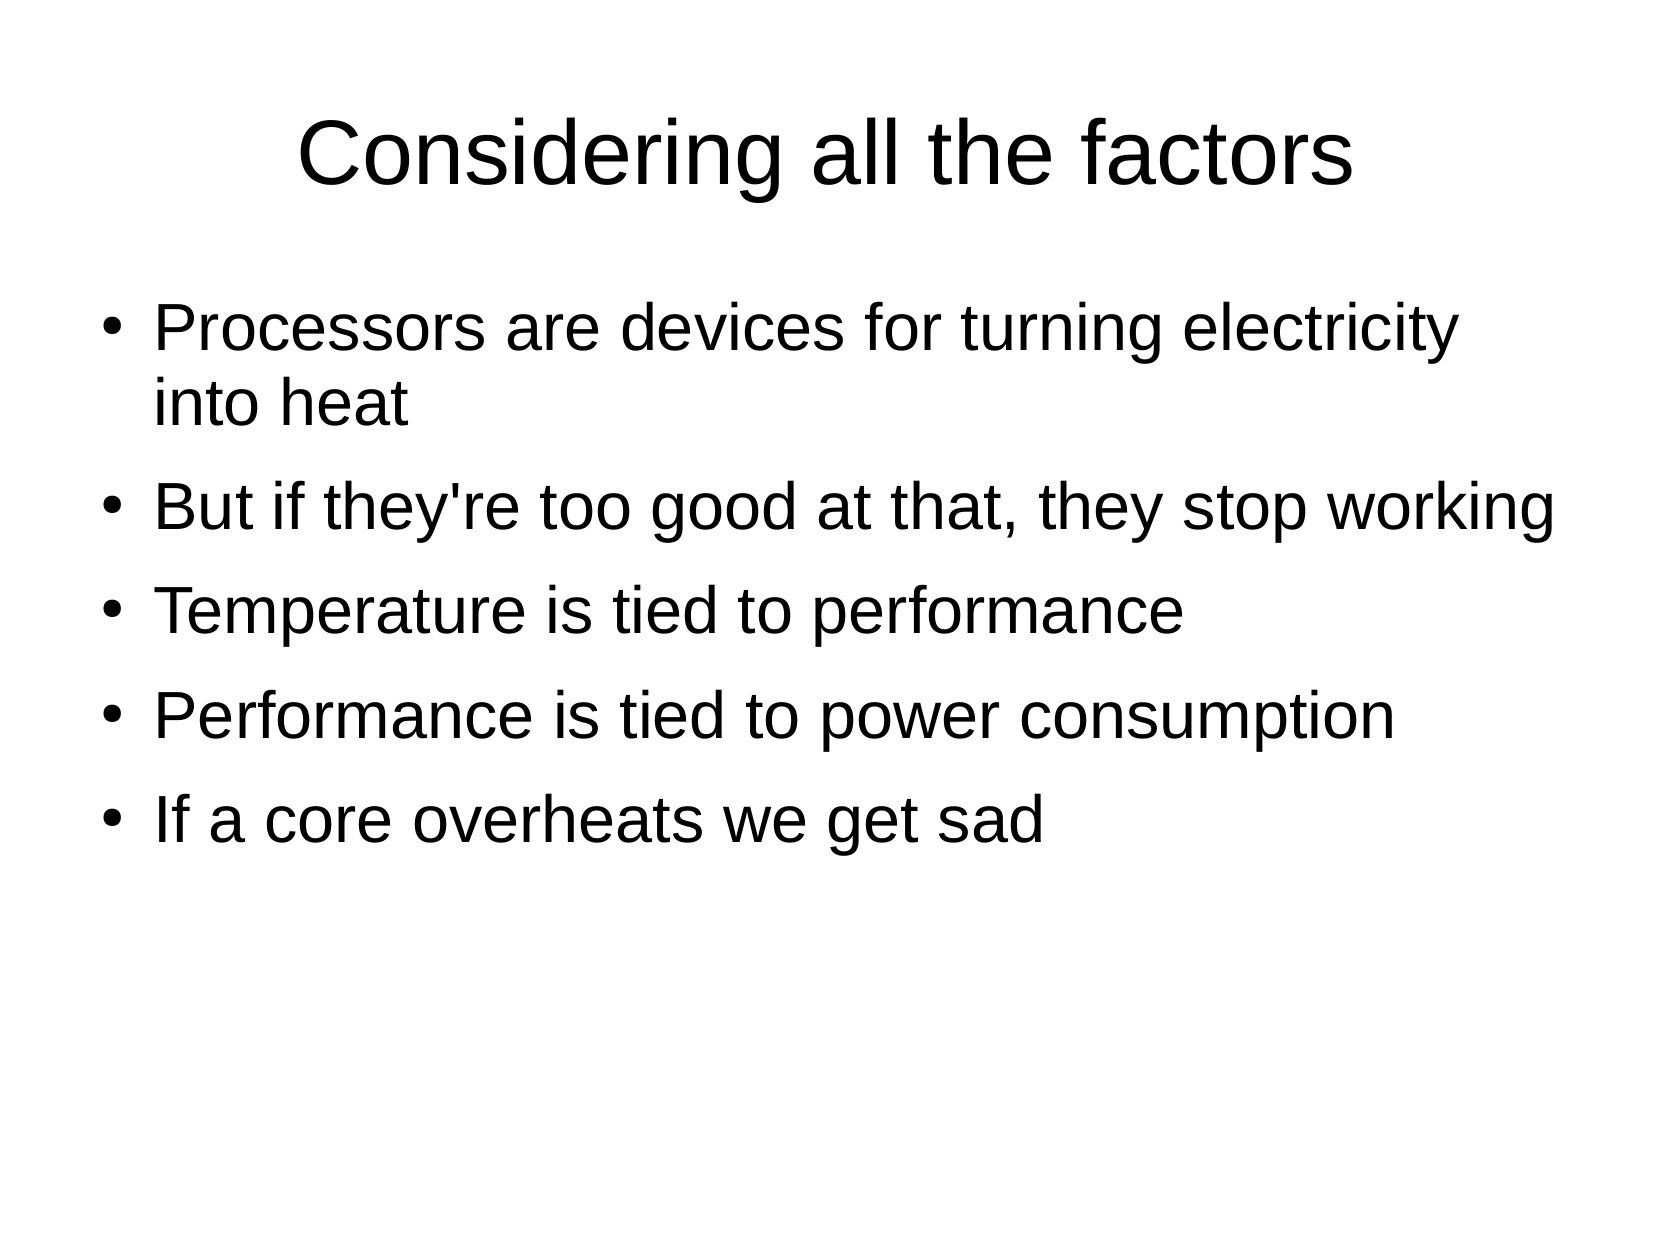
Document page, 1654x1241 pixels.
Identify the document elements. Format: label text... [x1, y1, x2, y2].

list Processors are devices for turning electricity into heat But if they're too good at that, they stop working Temperature is tied to performance Performance is tied to power consumption If a core overheats we get sad [82, 290, 1571, 1109]
title Considering all the factors [82, 49, 1571, 257]
